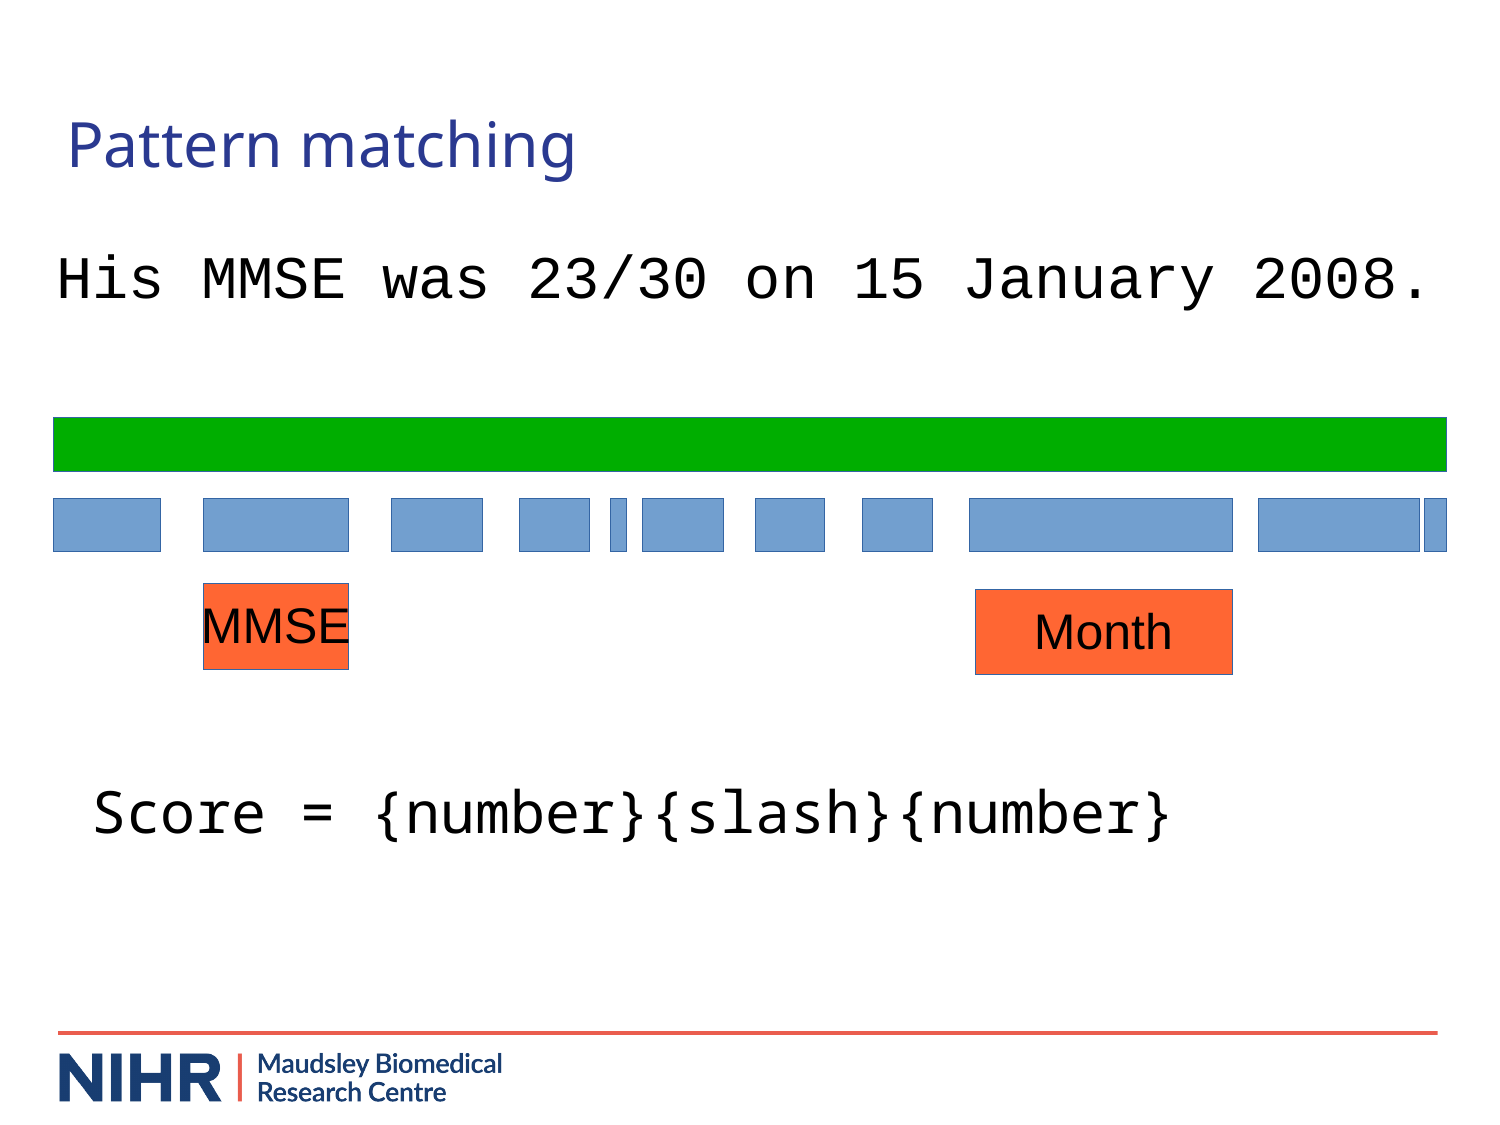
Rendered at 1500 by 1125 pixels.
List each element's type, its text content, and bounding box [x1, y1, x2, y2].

text_box [610, 498, 627, 552]
text_box Score = {number}{slash}{number} [76, 763, 975, 857]
text_box [391, 498, 483, 552]
picture [29, 1018, 531, 1125]
text_box [1424, 498, 1447, 552]
text_box Month [975, 589, 1233, 675]
text_box [755, 498, 825, 552]
text_box [1258, 498, 1420, 552]
text_box [862, 498, 933, 552]
title Pattern matching [51, 89, 1449, 223]
text_box [53, 417, 1447, 472]
text_box [203, 498, 349, 552]
text_box His MMSE was 23/30 on 15 January 2008. [41, 241, 1457, 340]
text_box MMSE [203, 583, 349, 670]
text_box [53, 498, 161, 552]
text_box [969, 498, 1233, 552]
text_box [519, 498, 590, 552]
text_box [642, 498, 724, 552]
